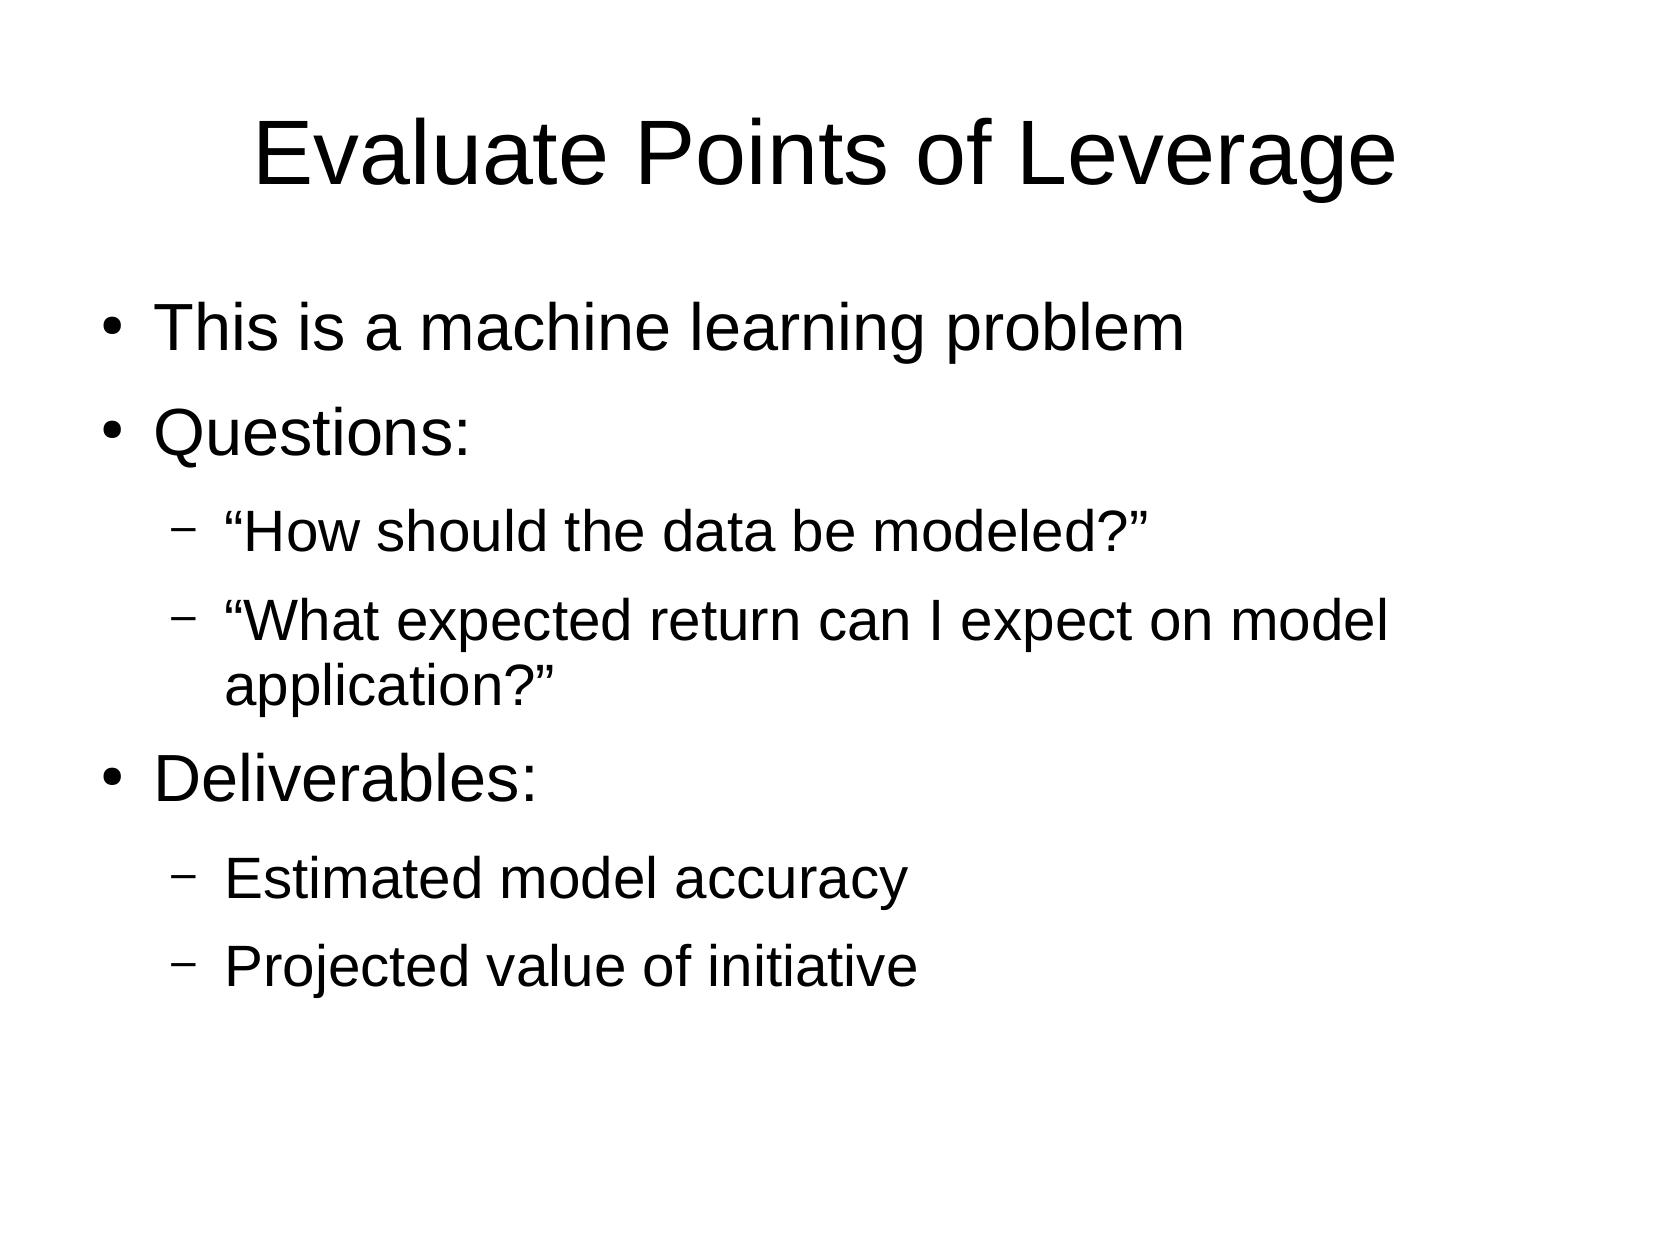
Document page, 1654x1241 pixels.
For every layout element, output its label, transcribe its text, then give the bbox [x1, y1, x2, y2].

title Evaluate Points of Leverage [82, 49, 1571, 257]
list This is a machine learning problem Questions: “How should the data be modeled?” “What expected return can I expect on model application?” Deliverables: Estimated model accuracy Projected value of initiative [82, 290, 1571, 1010]
